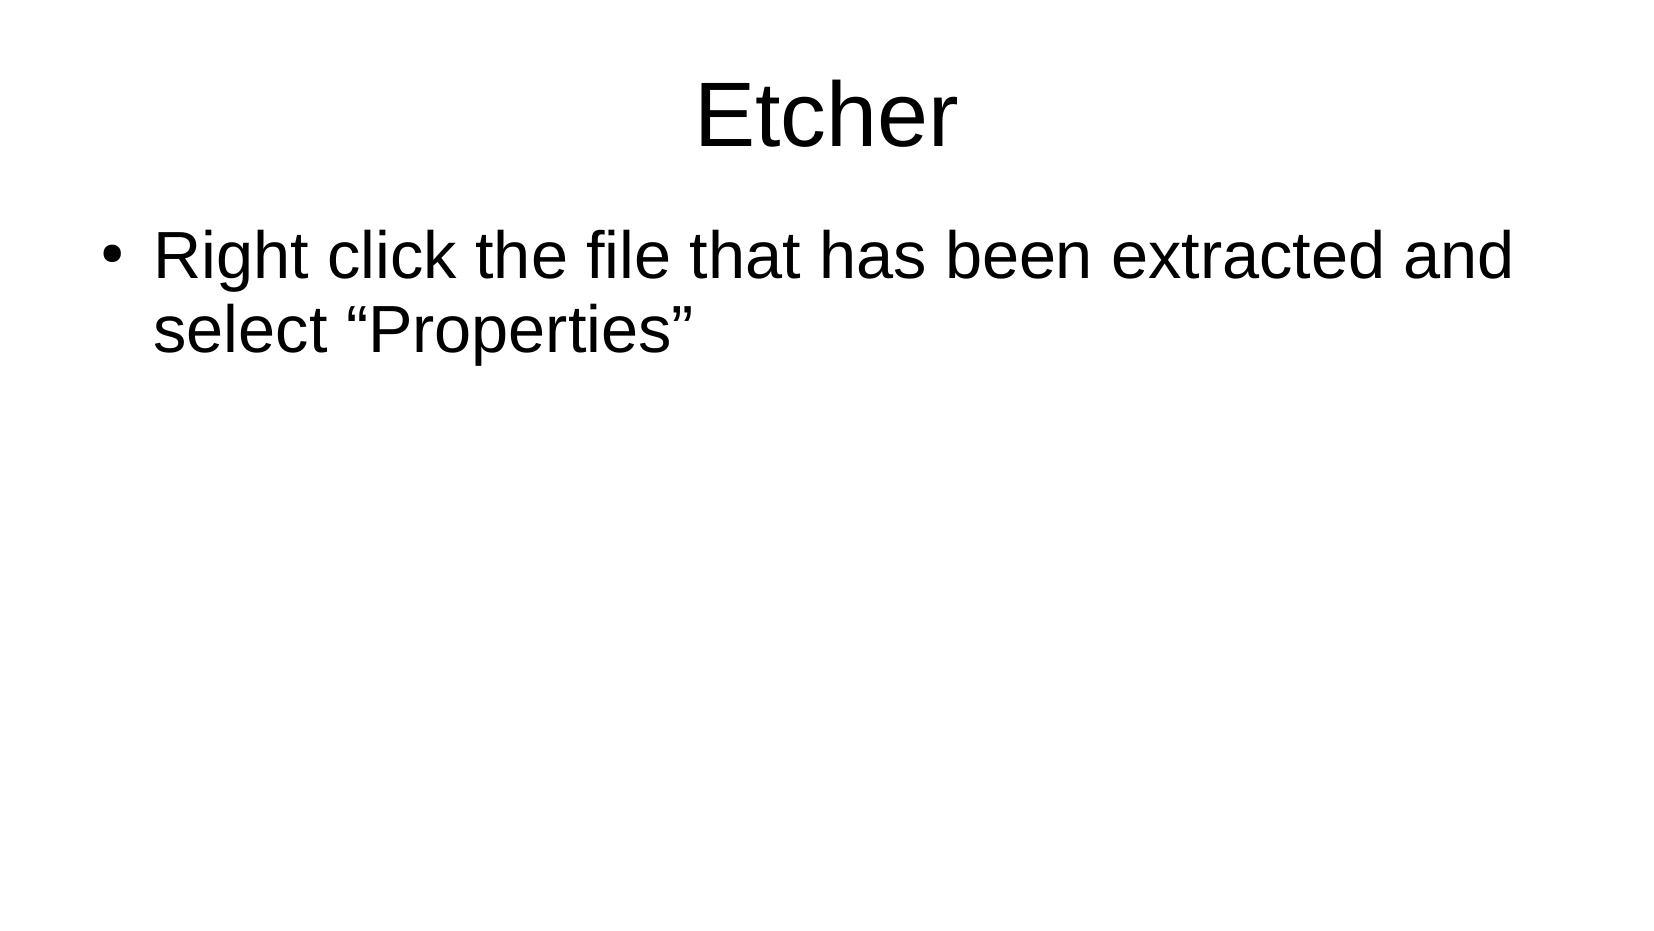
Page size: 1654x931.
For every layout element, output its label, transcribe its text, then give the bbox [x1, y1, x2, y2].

list Right click the file that has been extracted and select “Properties” [82, 217, 1571, 758]
title Etcher [82, 37, 1571, 193]
